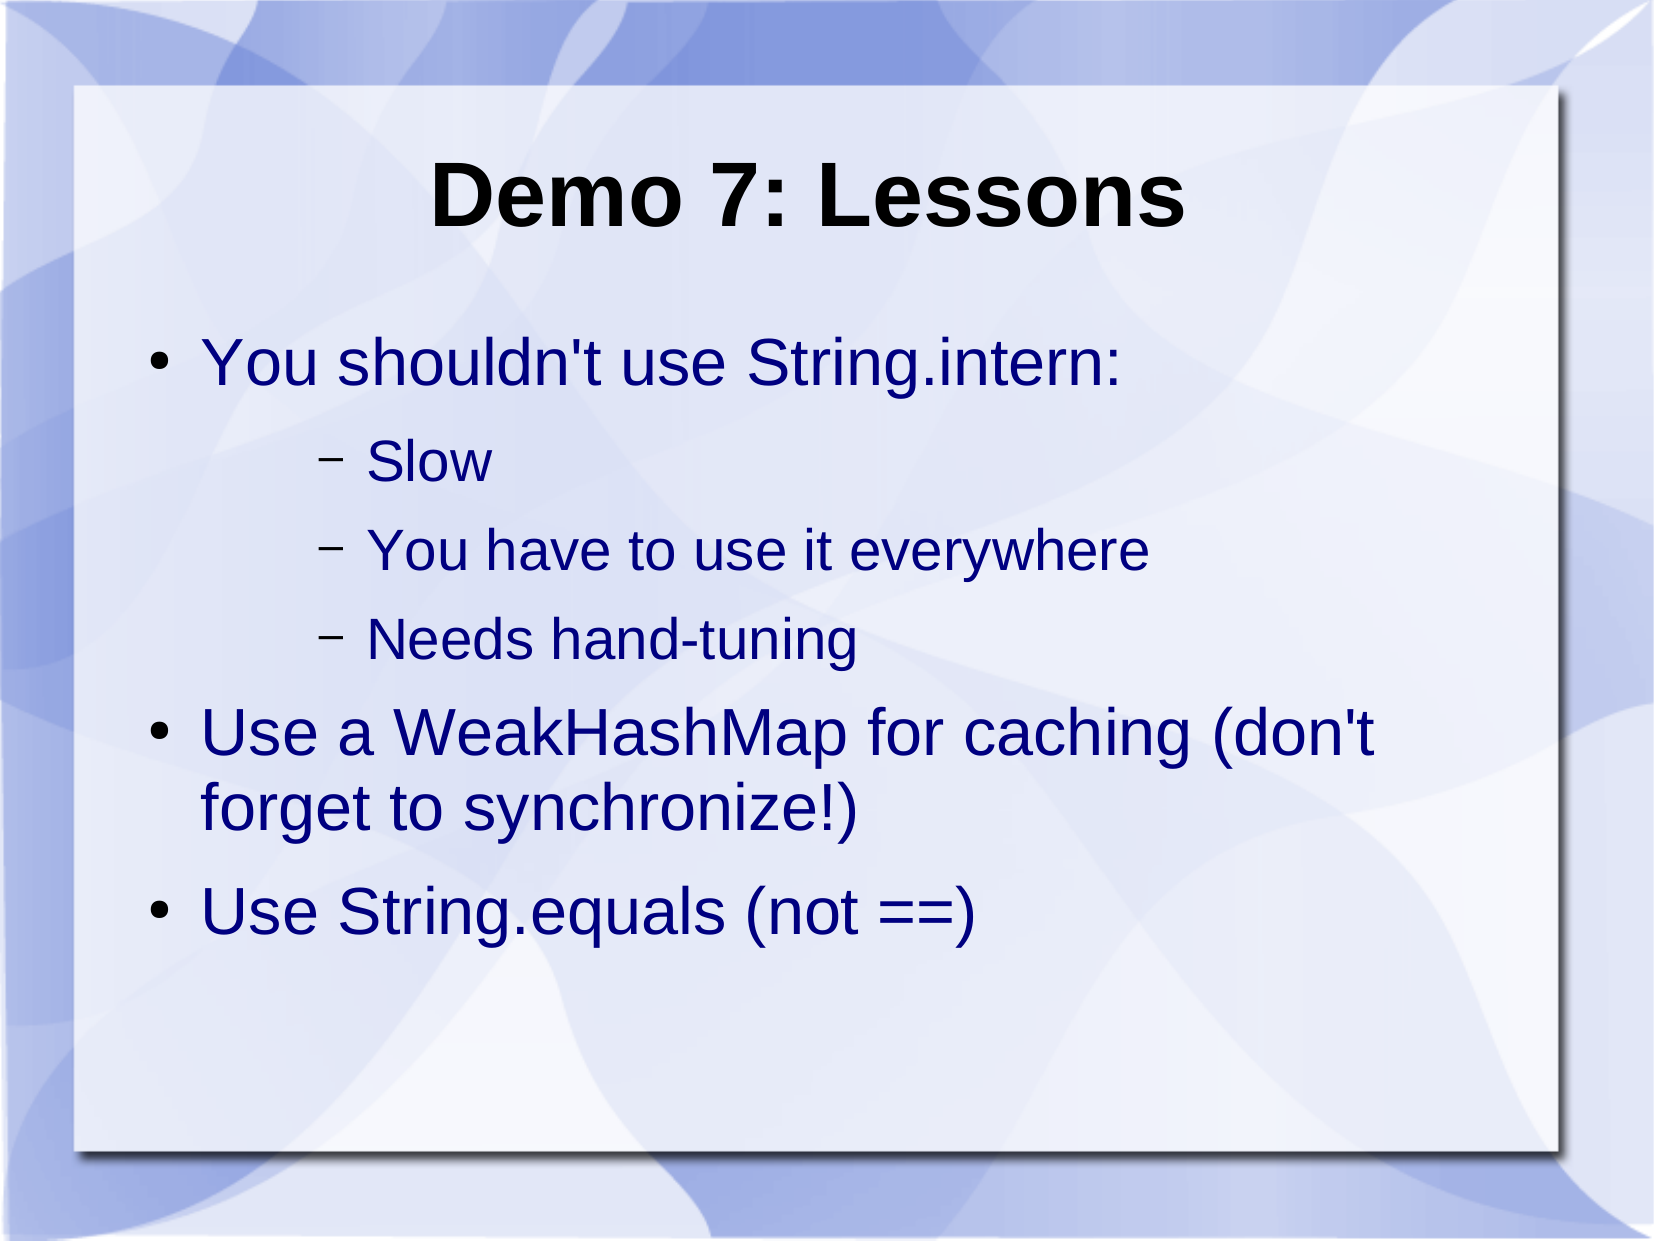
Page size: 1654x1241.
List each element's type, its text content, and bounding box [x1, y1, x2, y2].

picture [0, 0, 1654, 1241]
list You shouldn't use String.intern: Slow You have to use it everywhere Needs hand-tuning Use a WeakHashMap for caching (don't forget to synchronize!) Use String.equals (not ==) [129, 324, 1489, 1129]
title Demo 7: Lessons [82, 90, 1536, 298]
